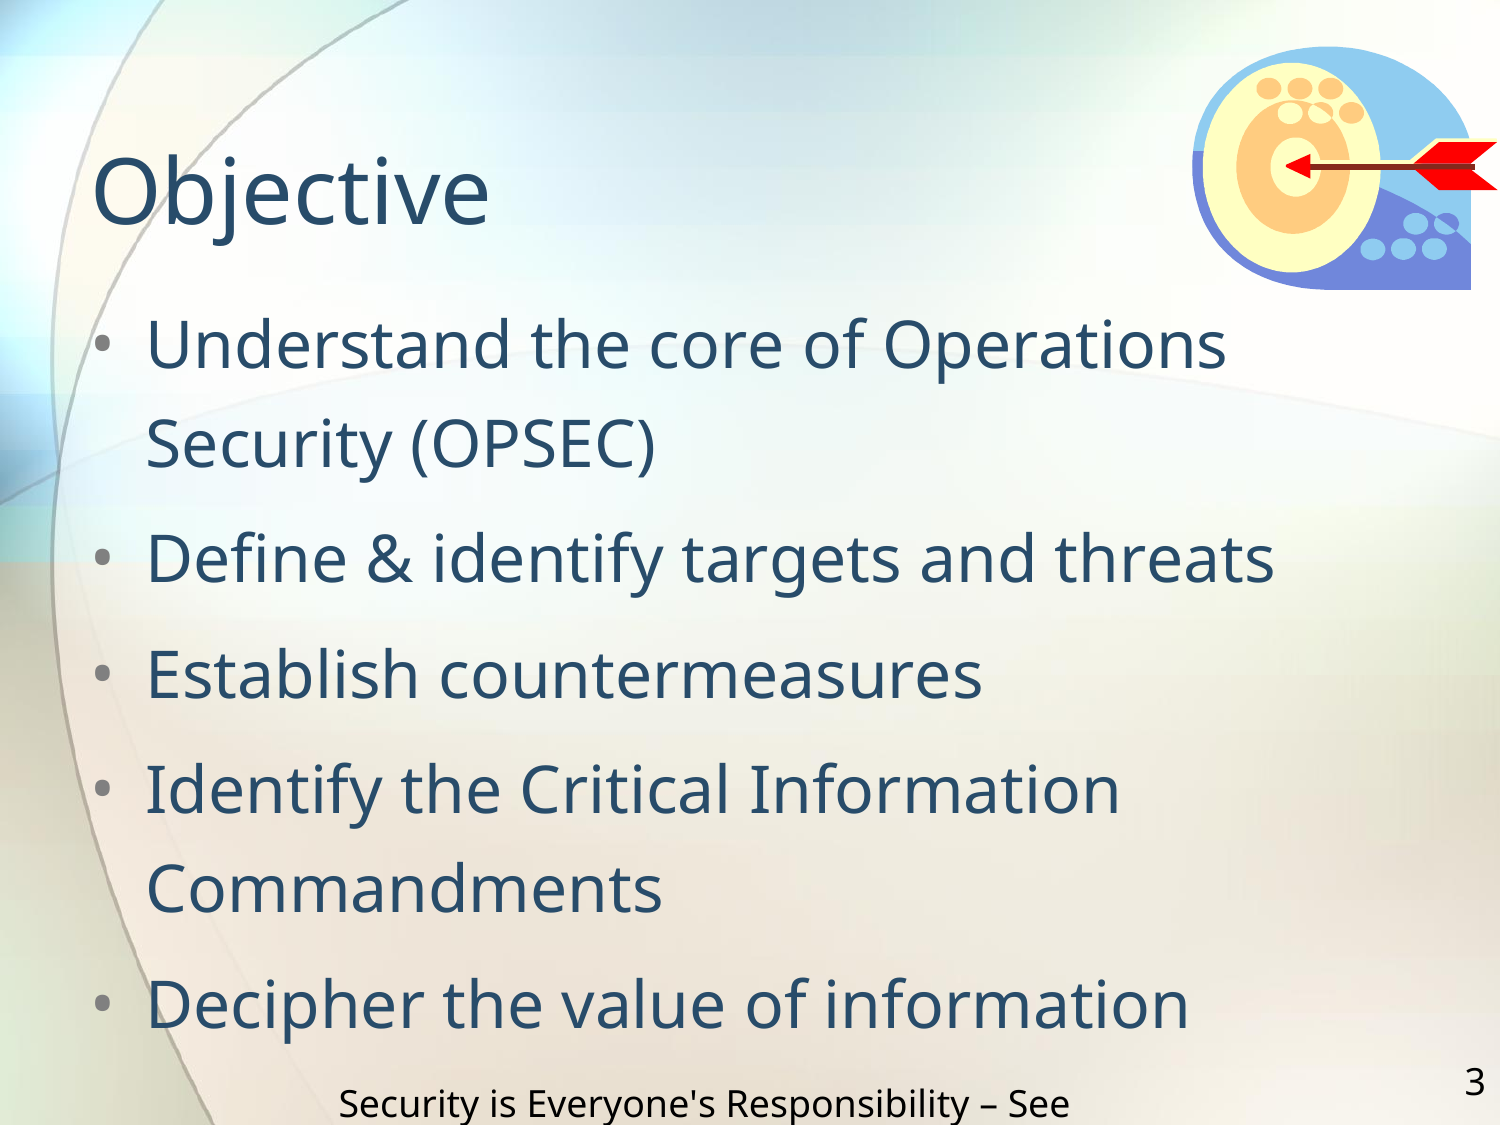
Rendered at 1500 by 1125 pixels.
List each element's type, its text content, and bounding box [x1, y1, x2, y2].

title Objective [74, 112, 1149, 263]
text_box Security is Everyone's Responsibility – See Something, Say Something! [323, 1071, 1177, 1125]
picture [0, 0, 1500, 1125]
list Understand the core of Operations Security (OPSEC) Define & identify targets and threats Establish countermeasures Identify the Critical Information Commandments Decipher the value of information [74, 274, 1400, 1050]
text_box <number> [1449, 1050, 1500, 1125]
